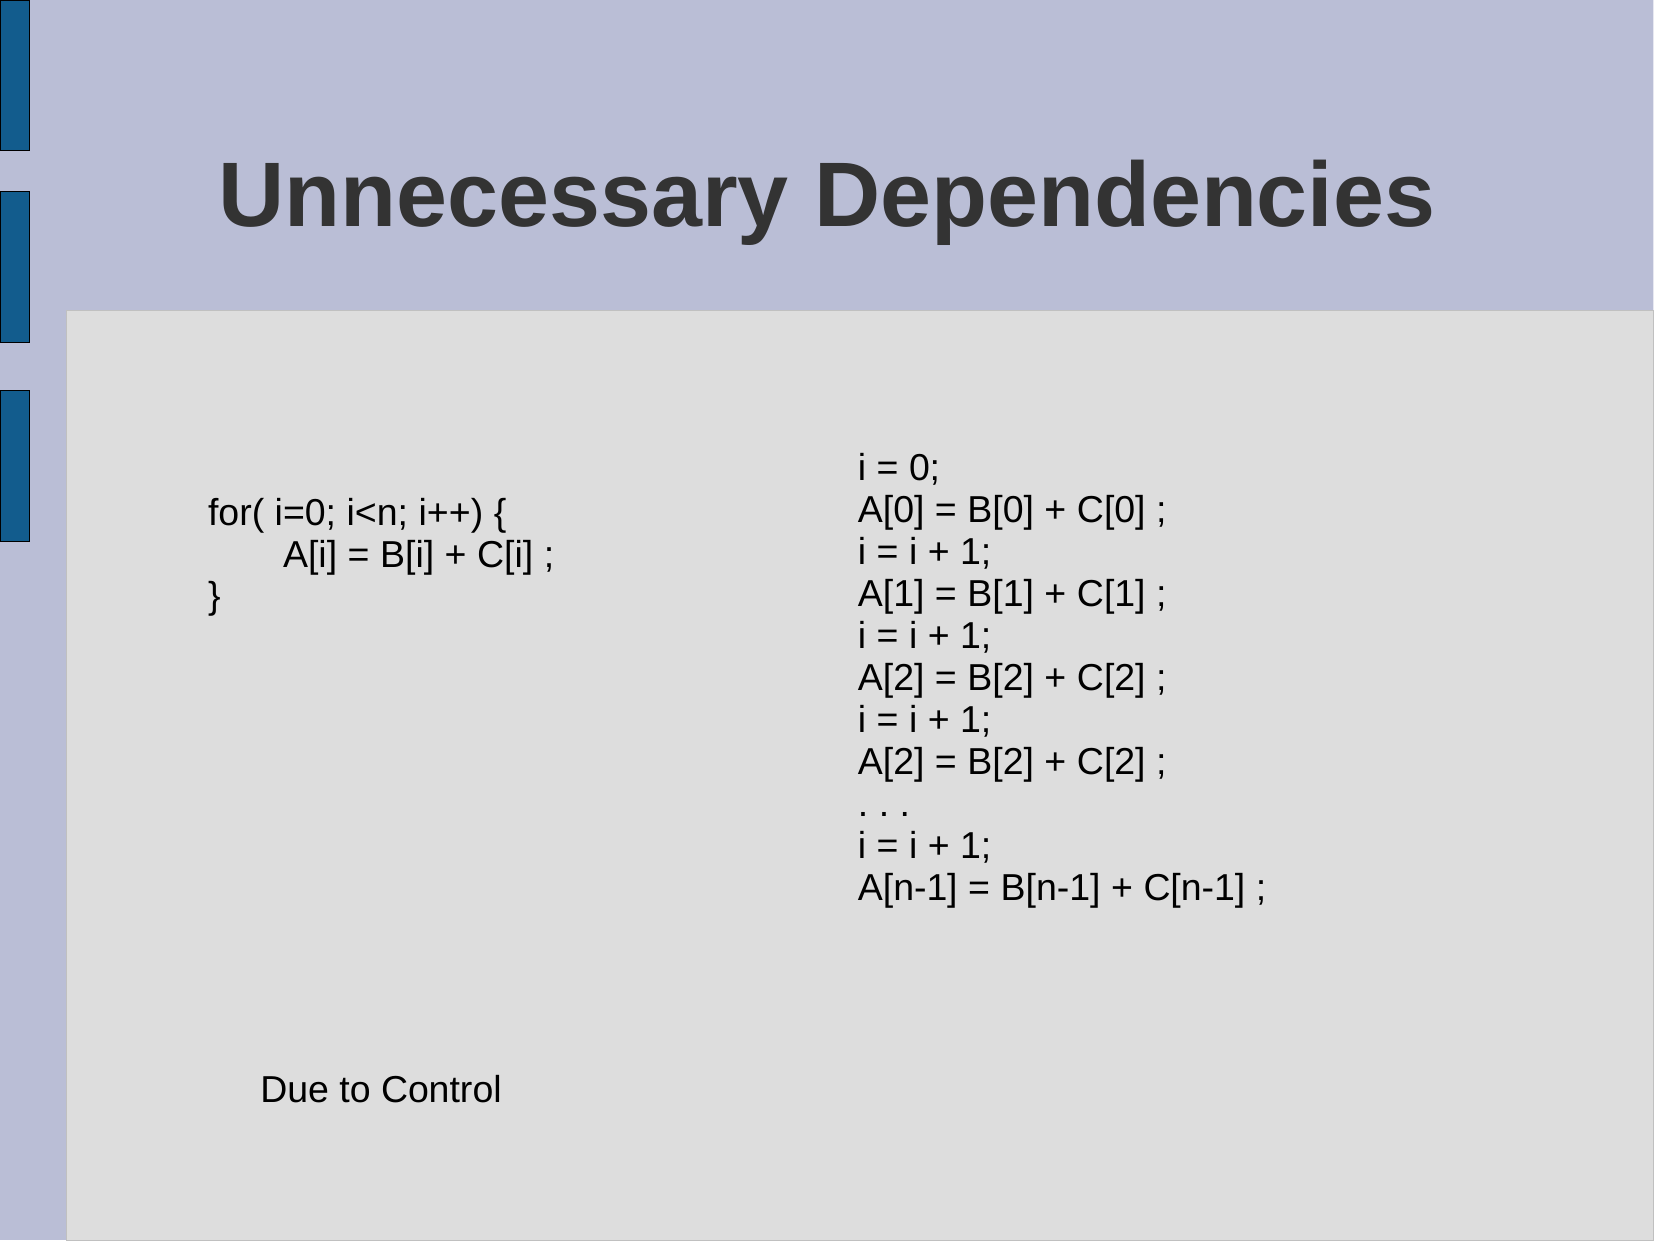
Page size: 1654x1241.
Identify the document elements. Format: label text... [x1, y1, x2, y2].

text_box for( i=0; i<n; i++) { A[i] = B[i] + C[i] ; } [193, 483, 570, 625]
text_box i = 0; A[0] = B[0] + C[0] ; i = i + 1; A[1] = B[1] + C[1] ; i = i + 1; A[2] = B[2] + C[2] ; i = i + 1; A[2] = B[2] + C[2] ; . . . i = i + 1; A[n-1] = B[n-1] + C[n-1] ; [843, 438, 1282, 917]
text_box Due to Control [245, 1061, 517, 1119]
title Unnecessary Dependencies [121, 98, 1534, 291]
